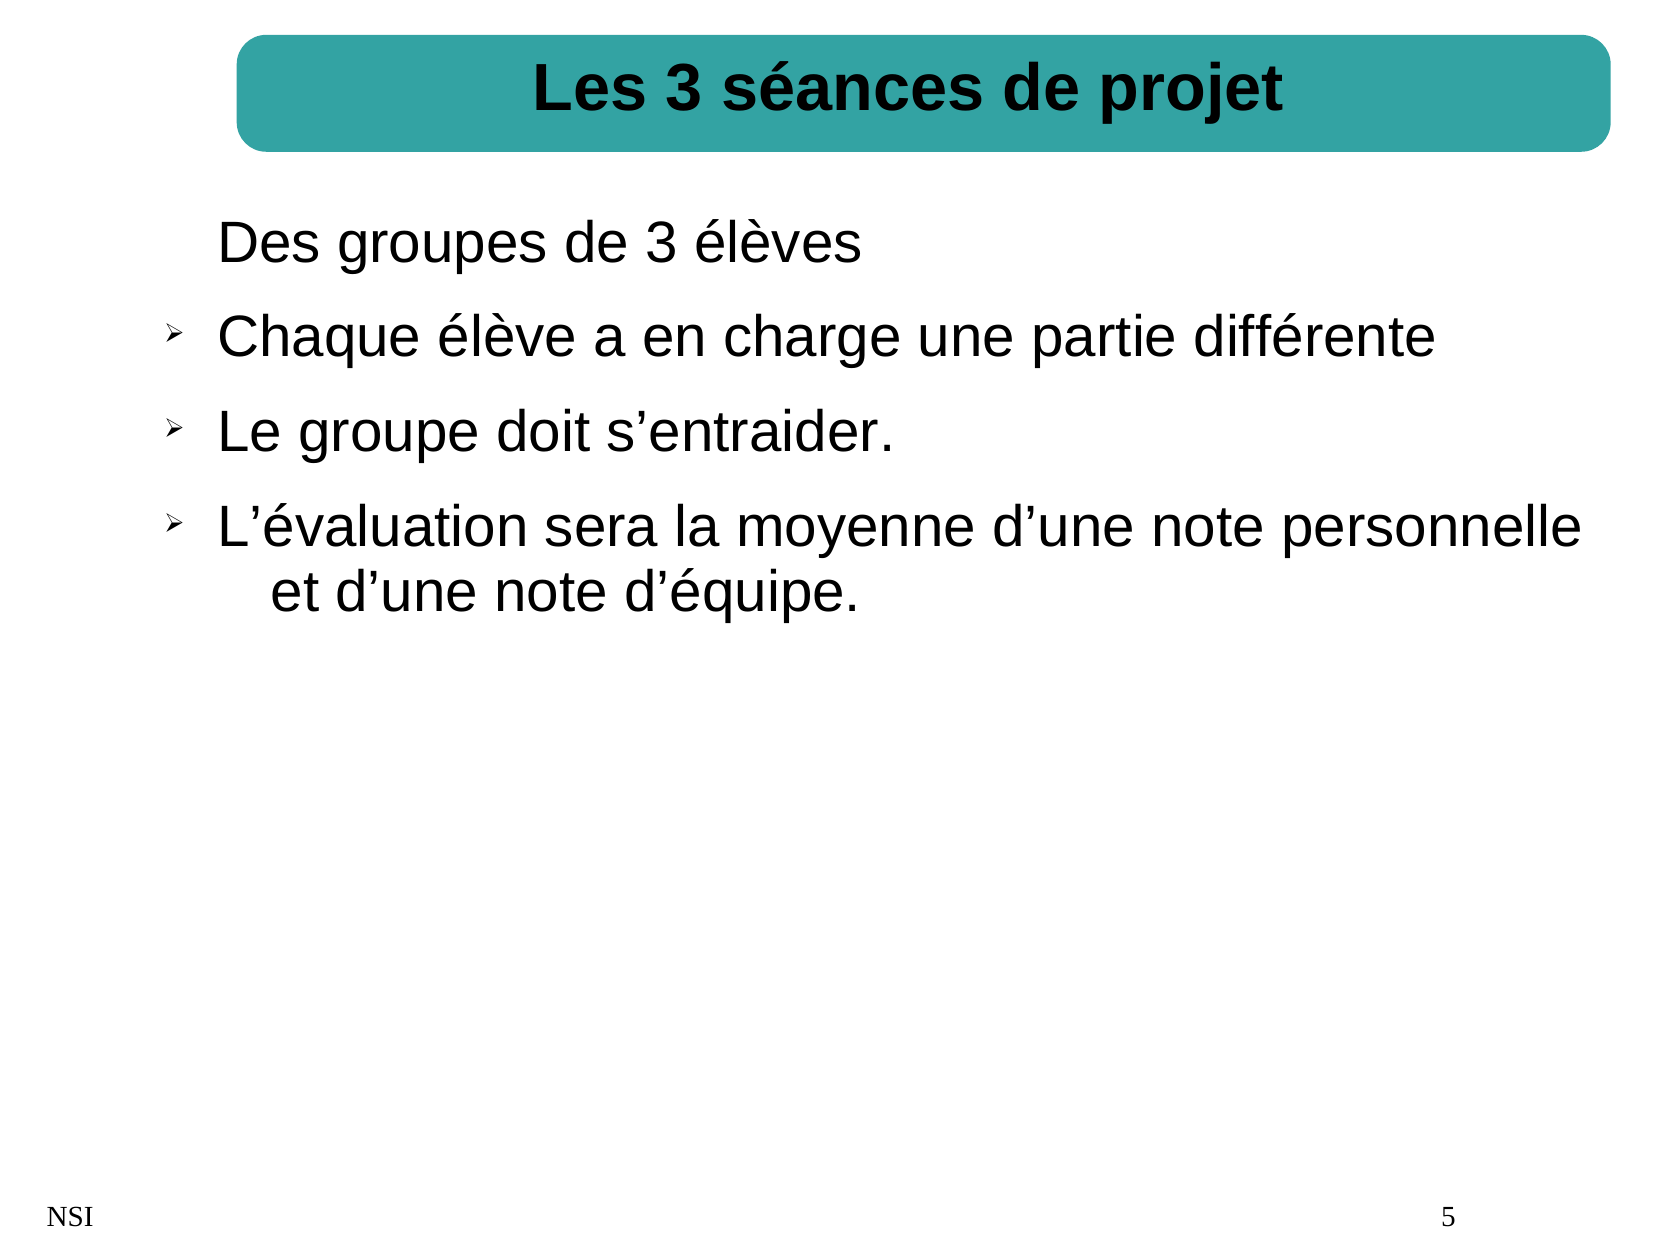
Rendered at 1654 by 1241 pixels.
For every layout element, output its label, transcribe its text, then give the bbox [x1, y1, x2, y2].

title Les 3 séances de projet [238, 37, 1598, 137]
list Des groupes de 3 élèves Chaque élève a en charge une partie différente Le groupe doit s’entraider. L’évaluation sera la moyenne d’une note personnelle et d’une note d’équipe. [128, 209, 1587, 1241]
